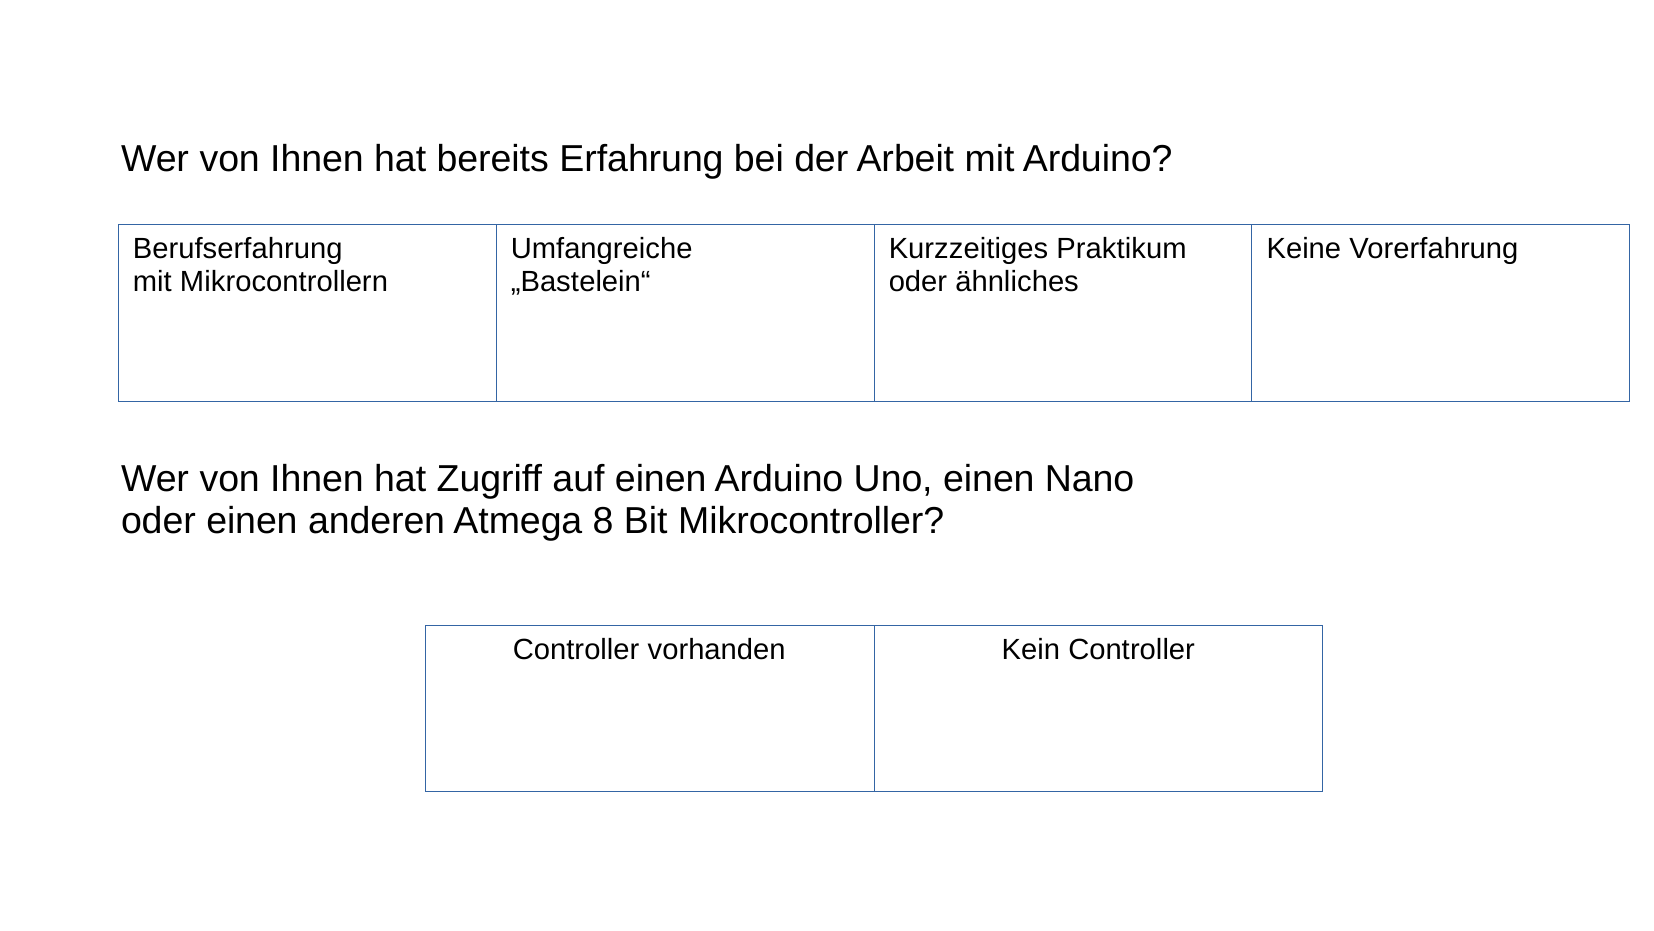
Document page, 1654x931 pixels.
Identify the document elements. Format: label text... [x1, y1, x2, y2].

text_box Wer von Ihnen hat bereits Erfahrung bei der Arbeit mit Arduino? [106, 129, 1188, 187]
text_box Berufserfahrung mit Mikrocontrollern [118, 224, 496, 402]
text_box Wer von Ihnen hat Zugriff auf einen Arduino Uno, einen Nano oder einen anderen Atmega 8 Bit Mikrocontroller? [106, 366, 1234, 549]
text_box Keine Vorerfahrung [1251, 224, 1630, 402]
text_box Umfangreiche „Bastelein“ [496, 224, 874, 402]
text_box Kein Controller [874, 625, 1323, 792]
text_box Kurzzeitiges Praktikum oder ähnliches [874, 224, 1251, 402]
text_box Controller vorhanden [425, 625, 874, 792]
